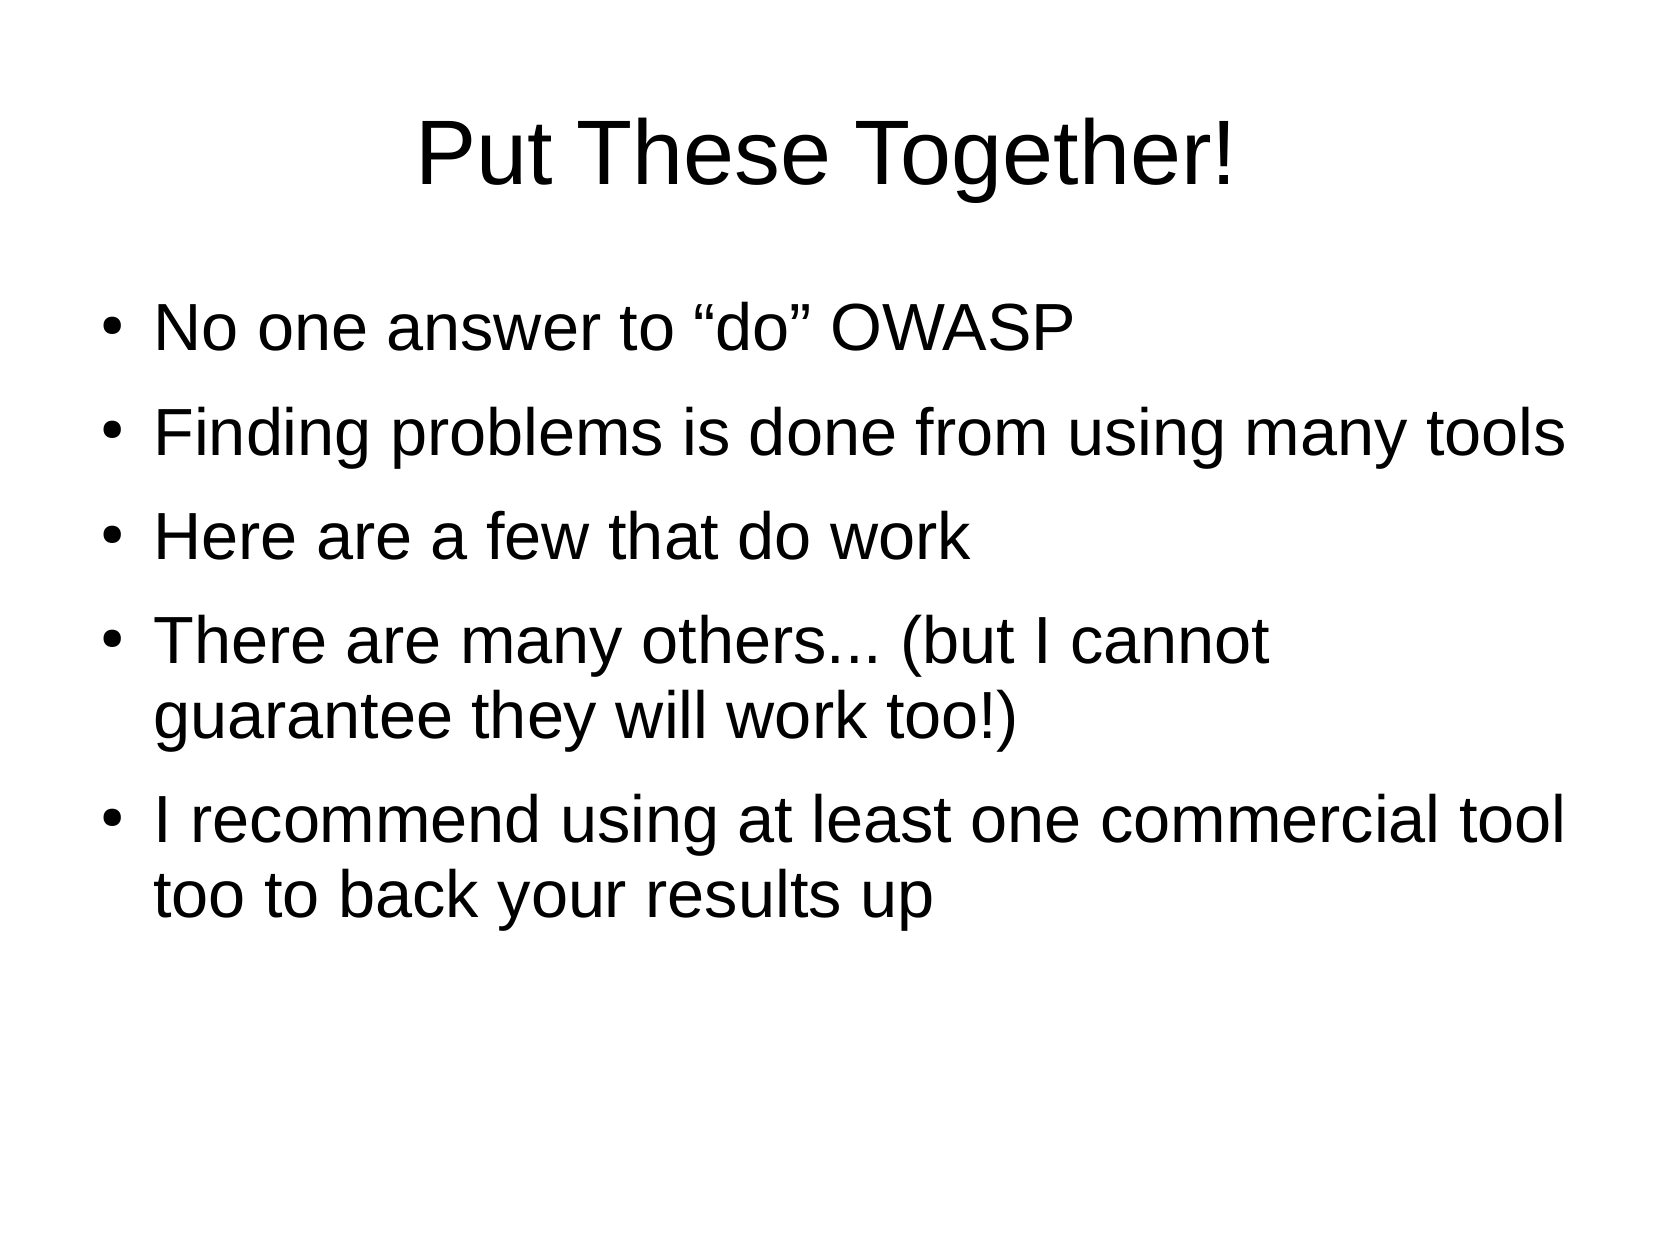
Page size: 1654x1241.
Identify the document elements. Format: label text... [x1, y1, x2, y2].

list No one answer to “do” OWASP Finding problems is done from using many tools Here are a few that do work There are many others... (but I cannot guarantee they will work too!) I recommend using at least one commercial tool too to back your results up [82, 290, 1571, 1010]
title Put These Together! [82, 49, 1571, 257]
